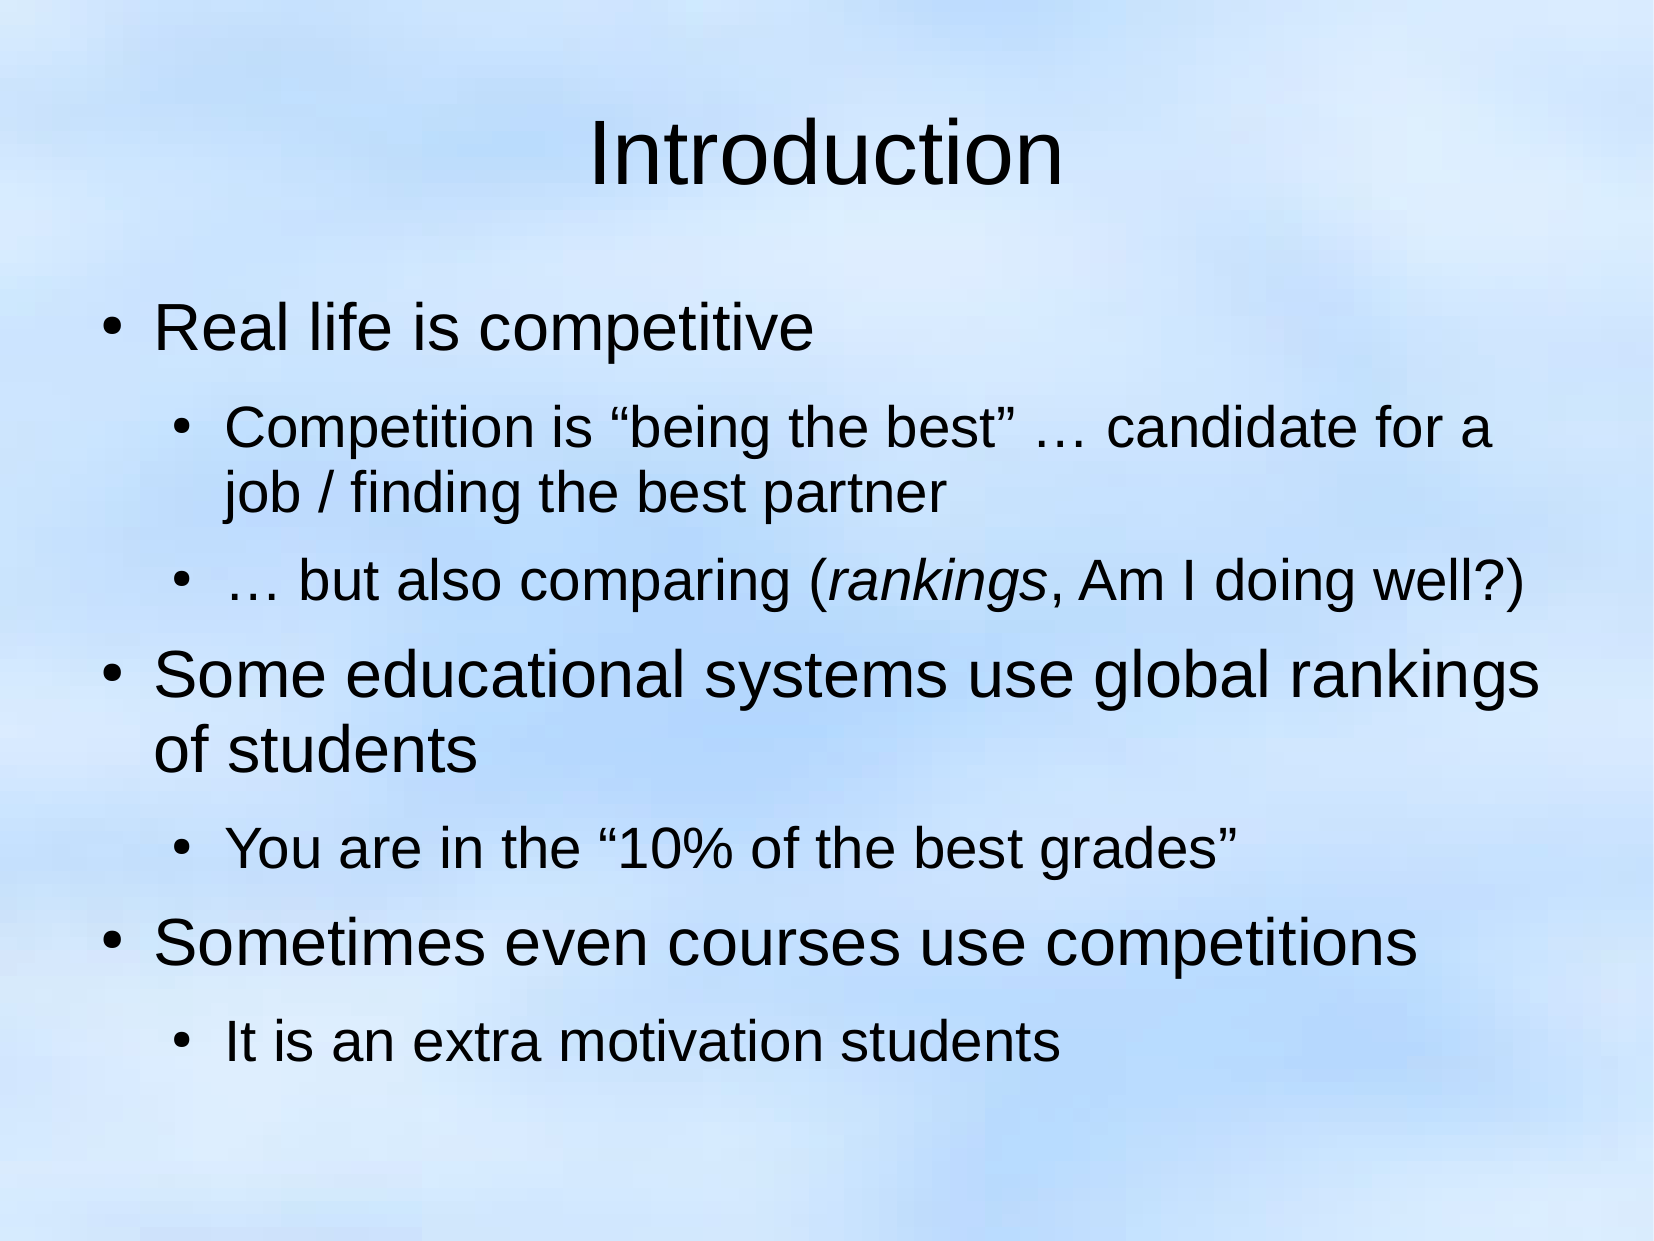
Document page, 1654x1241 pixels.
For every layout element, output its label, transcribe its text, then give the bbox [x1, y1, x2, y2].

picture [0, 0, 1654, 1241]
title Introduction [82, 49, 1571, 257]
list Real life is competitive Competition is “being the best” … candidate for a job / finding the best partner … but also comparing (rankings, Am I doing well?) Some educational systems use global rankings of students You are in the “10% of the best grades” Sometimes even courses use competitions It is an extra motivation students [82, 290, 1571, 1109]
